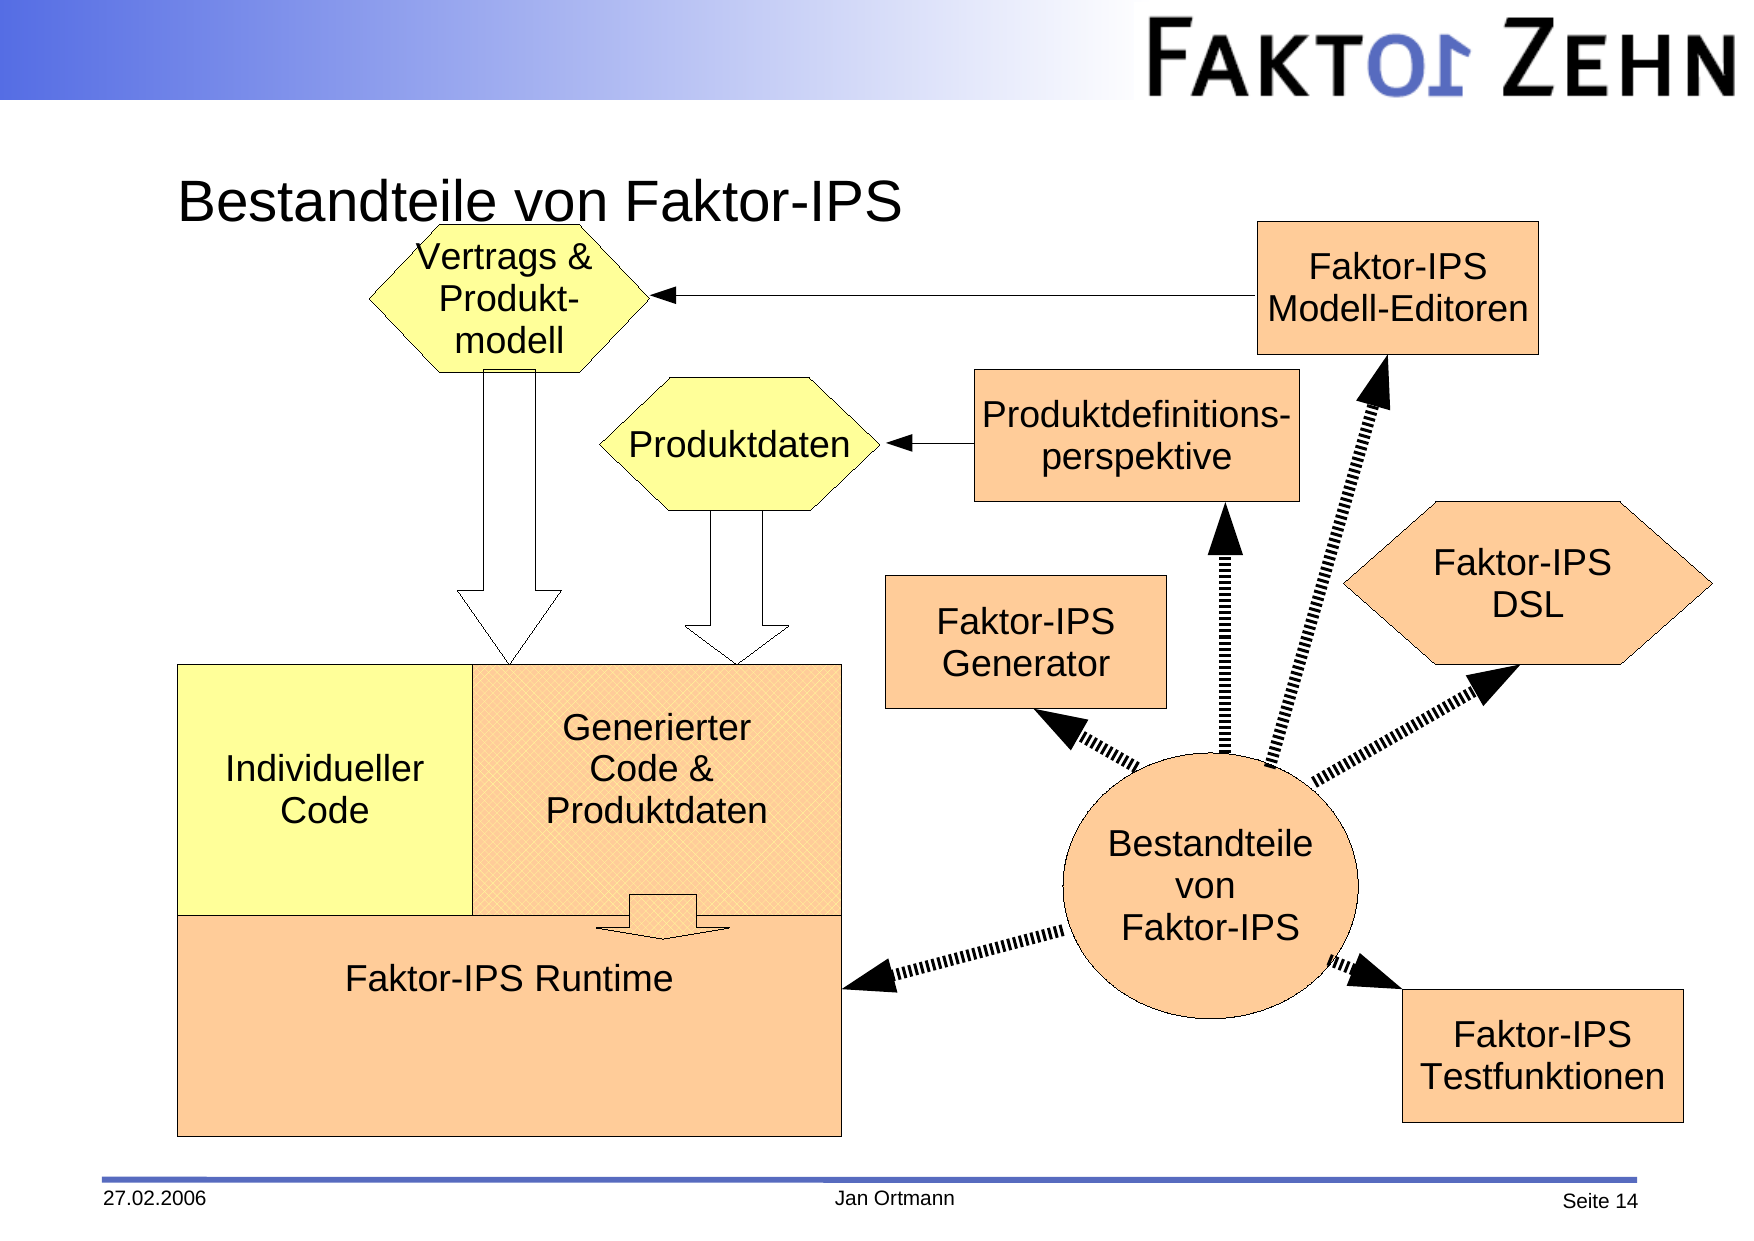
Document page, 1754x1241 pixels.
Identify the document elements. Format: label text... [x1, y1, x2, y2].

title Bestandteile von Faktor-IPS [177, 135, 1574, 266]
text_box Faktor-IPS Modell-Editoren [1257, 221, 1539, 355]
text_box [596, 894, 730, 940]
text_box Faktor-IPS Generator [885, 575, 1167, 709]
text_box Individueller Code [177, 664, 472, 916]
picture [1133, 2, 1749, 105]
text_box Vertrags & Produkt- modell [369, 224, 650, 373]
text_box Bestandteile von Faktor-IPS [1062, 752, 1359, 1019]
text_box Faktor-IPS Testfunktionen [1402, 989, 1684, 1123]
text_box Faktor-IPS DSL [1343, 501, 1713, 665]
text_box Faktor-IPS Runtime [177, 916, 842, 1137]
text_box Produktdefinitions- perspektive [974, 369, 1300, 502]
text_box Generierter Code & Produktdaten [472, 664, 842, 916]
text_box [679, 413, 1418, 1152]
text_box Produktdaten [599, 377, 880, 511]
